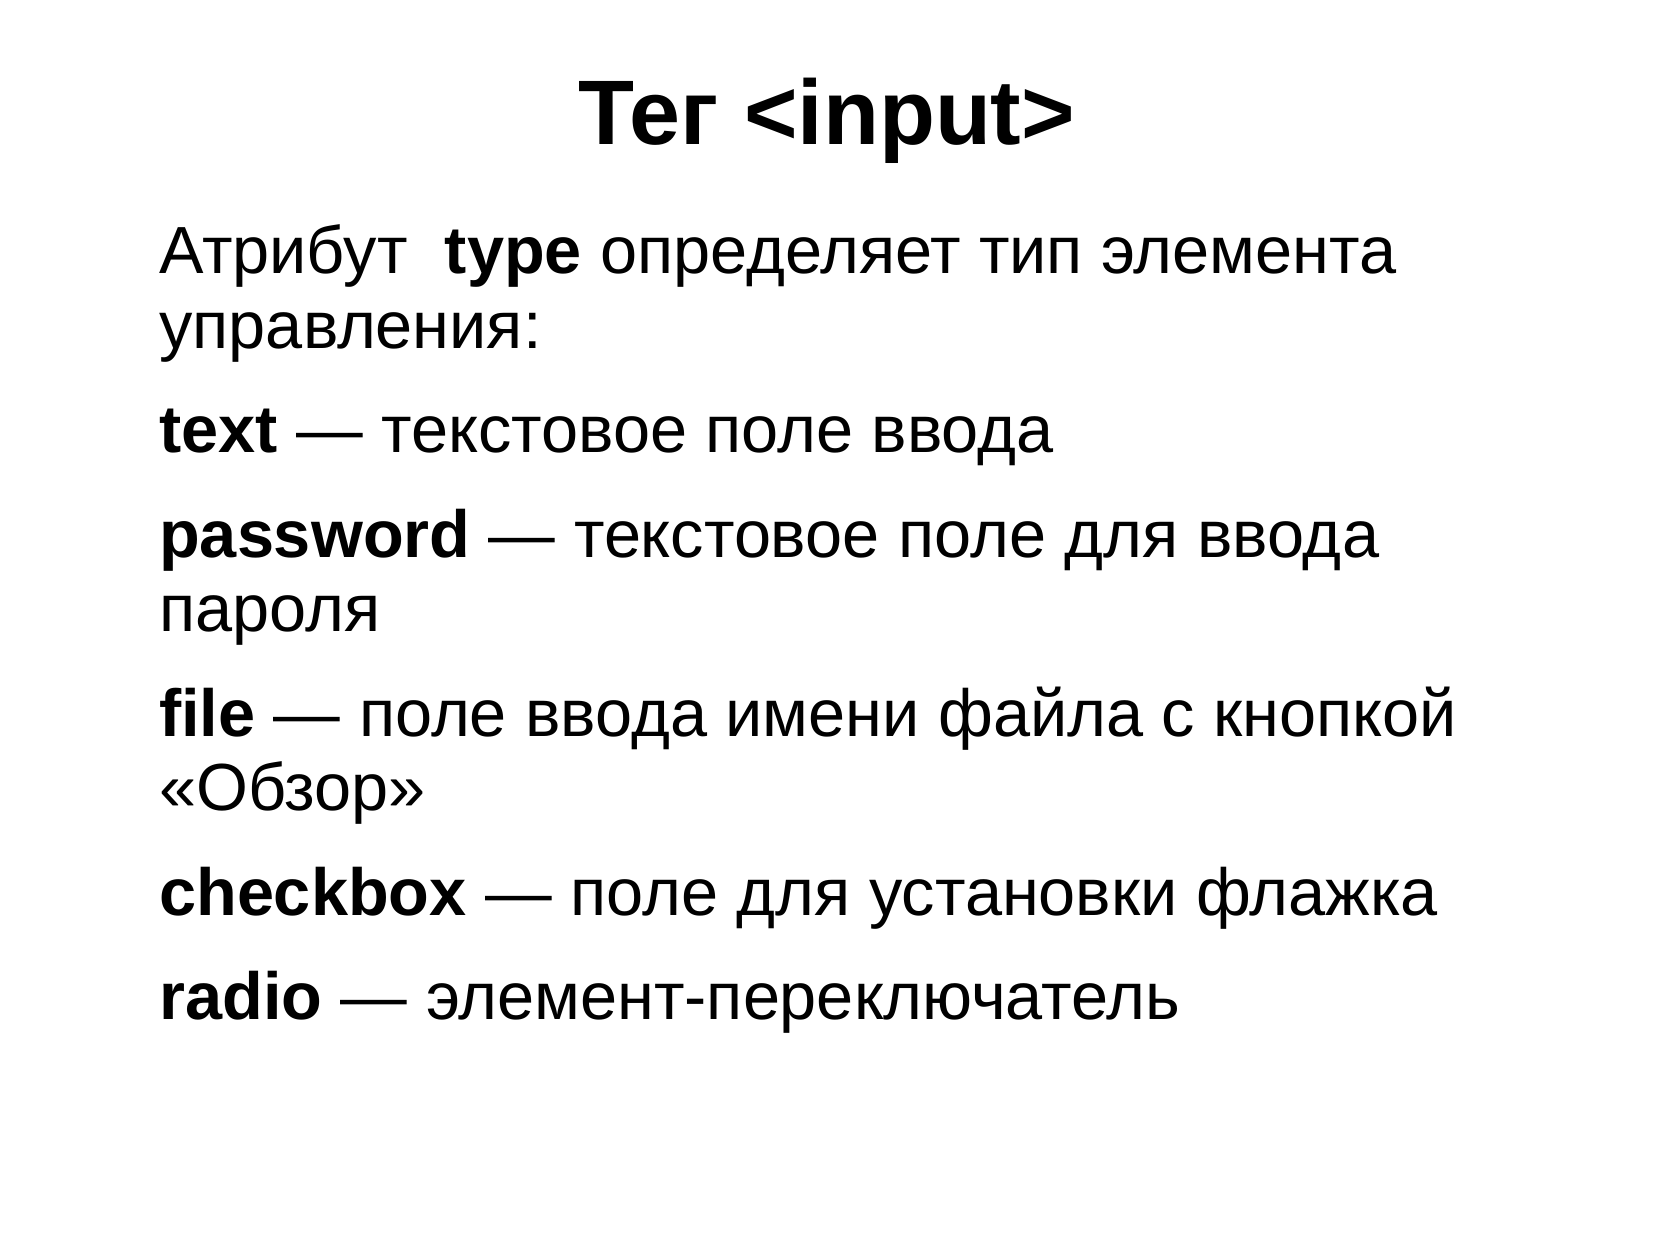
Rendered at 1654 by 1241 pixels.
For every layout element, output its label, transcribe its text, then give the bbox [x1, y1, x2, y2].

list Атрибут type определяет тип элемента управления: text — текстовое поле ввода password — текстовое поле для ввода пароля file — поле ввода имени файла с кнопкой «Обзор» checkbox — поле для установки флажка radio — элемент-переключатель [88, 213, 1577, 1182]
title Тег <input> [82, 49, 1571, 178]
